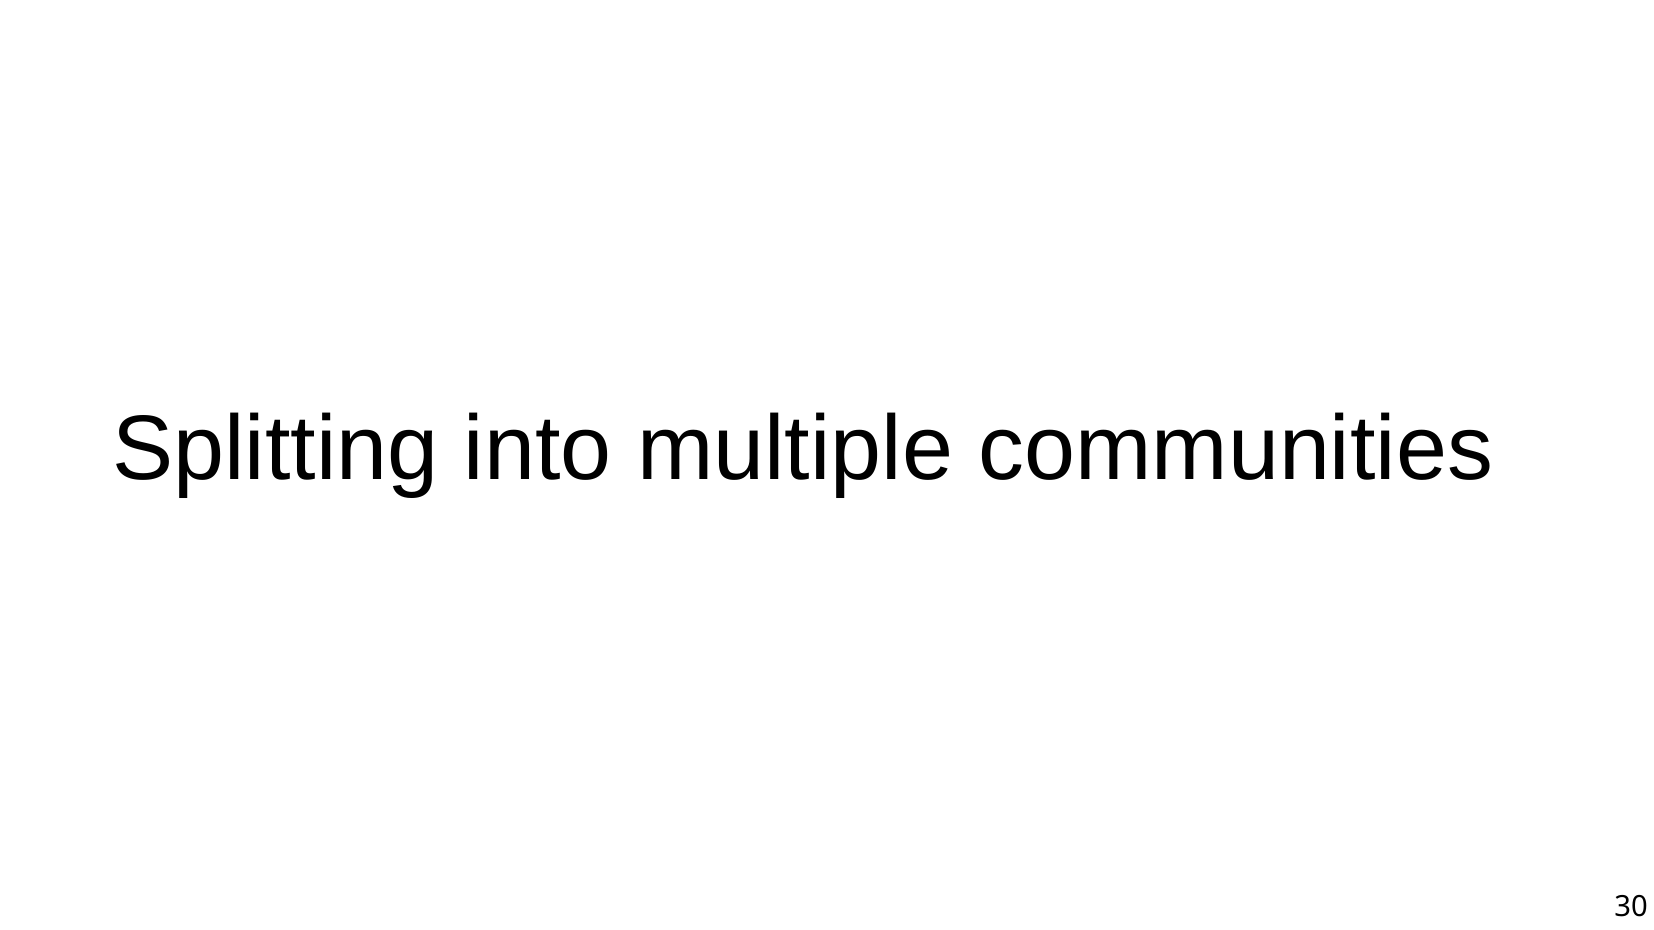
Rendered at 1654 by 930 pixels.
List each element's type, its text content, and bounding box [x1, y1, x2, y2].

title Splitting into multiple communities [60, 344, 1548, 501]
